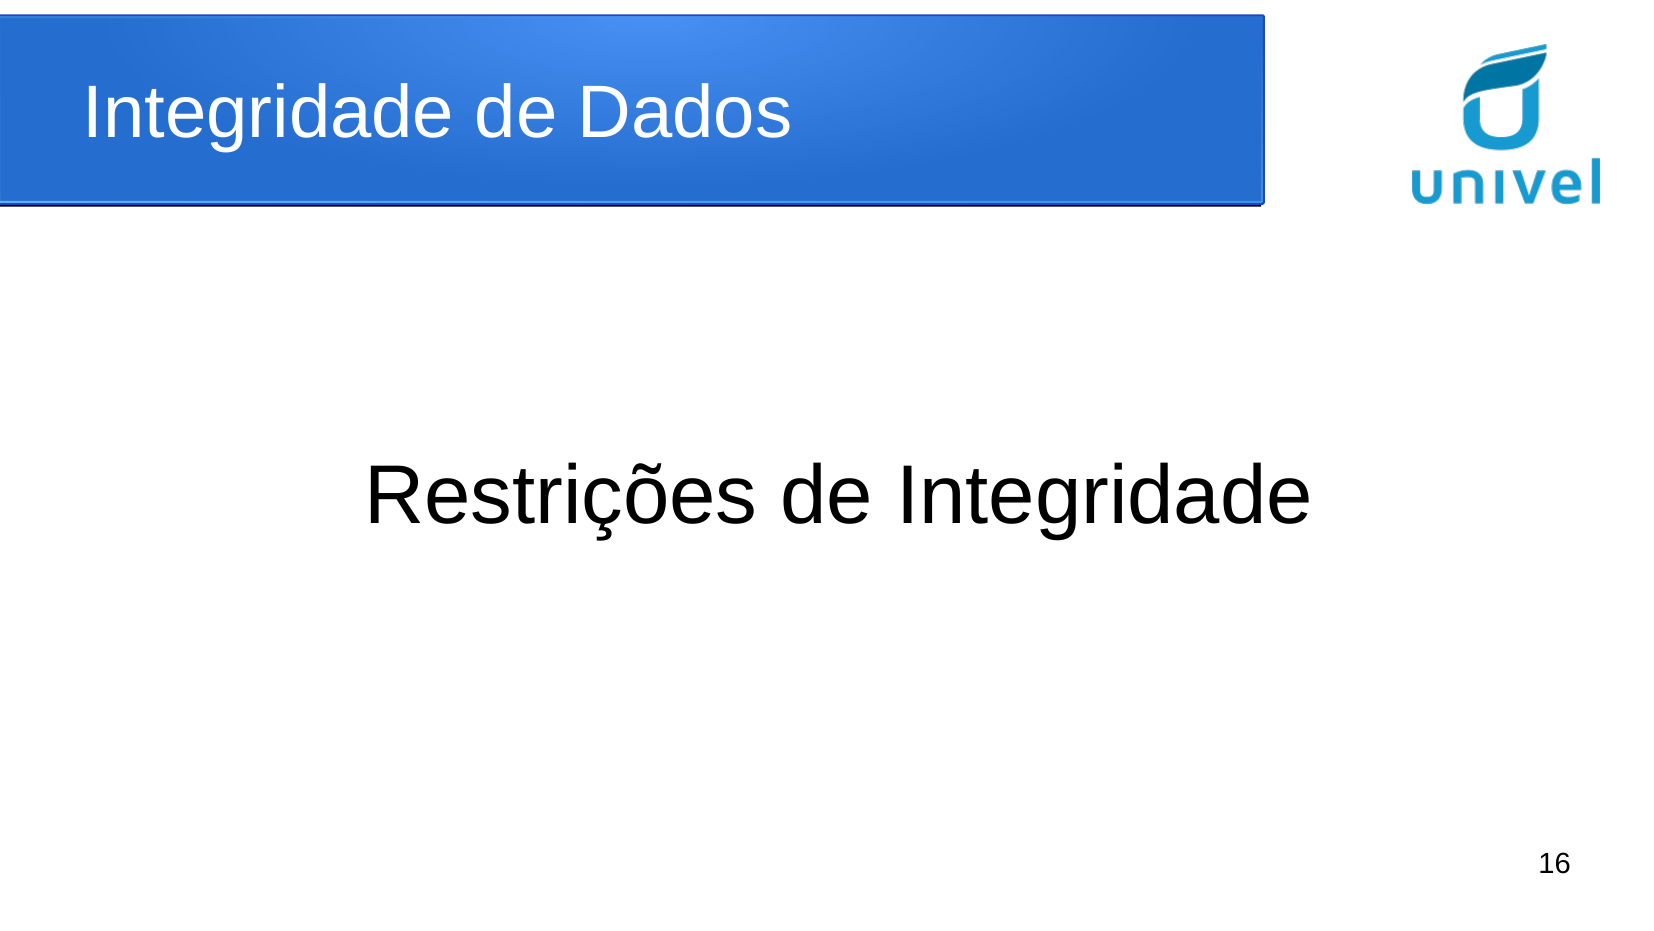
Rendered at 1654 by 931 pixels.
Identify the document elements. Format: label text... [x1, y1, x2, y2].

picture [1405, 23, 1607, 225]
list Restrições de Integridade [59, 448, 1548, 626]
title Integridade de Dados [82, 35, 1235, 189]
